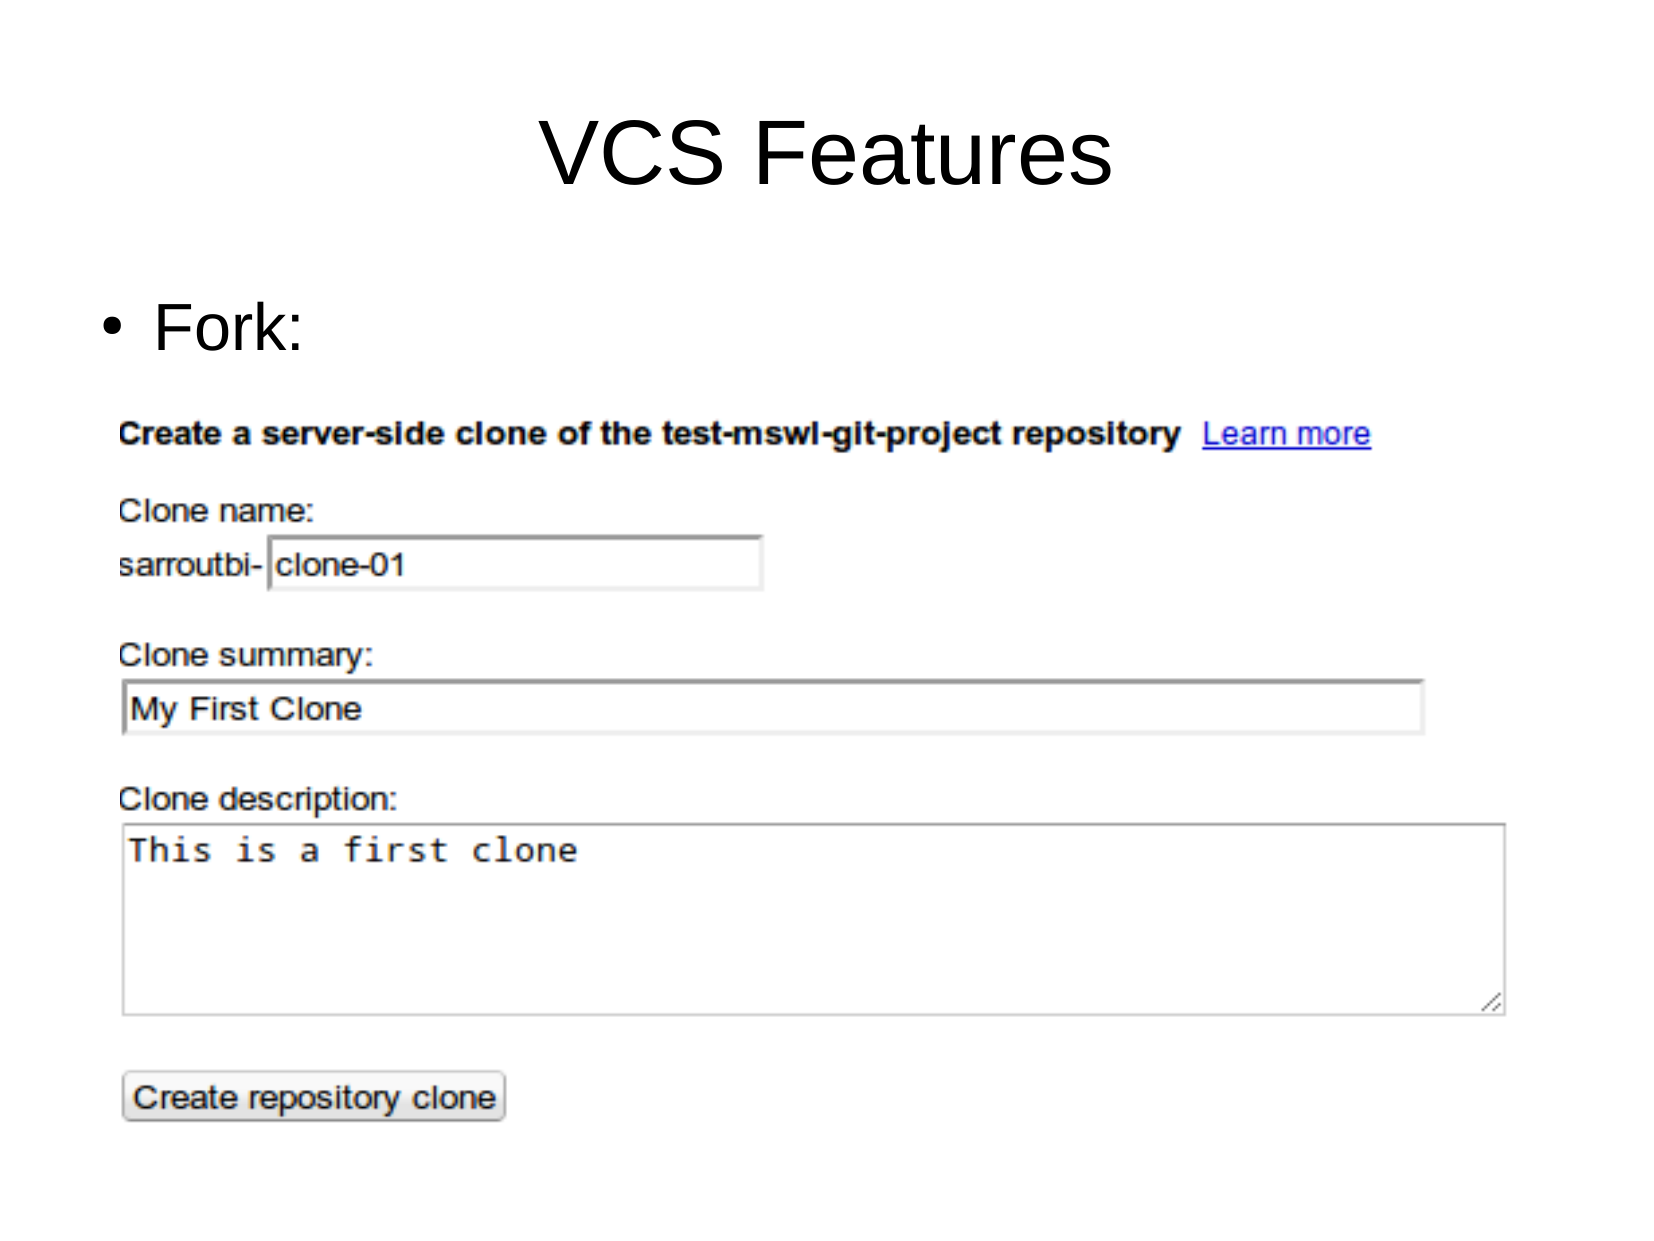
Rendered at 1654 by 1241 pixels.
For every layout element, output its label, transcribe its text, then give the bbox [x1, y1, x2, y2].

picture [120, 399, 1531, 1126]
list Fork: [82, 290, 1531, 1126]
title VCS Features [82, 49, 1571, 257]
